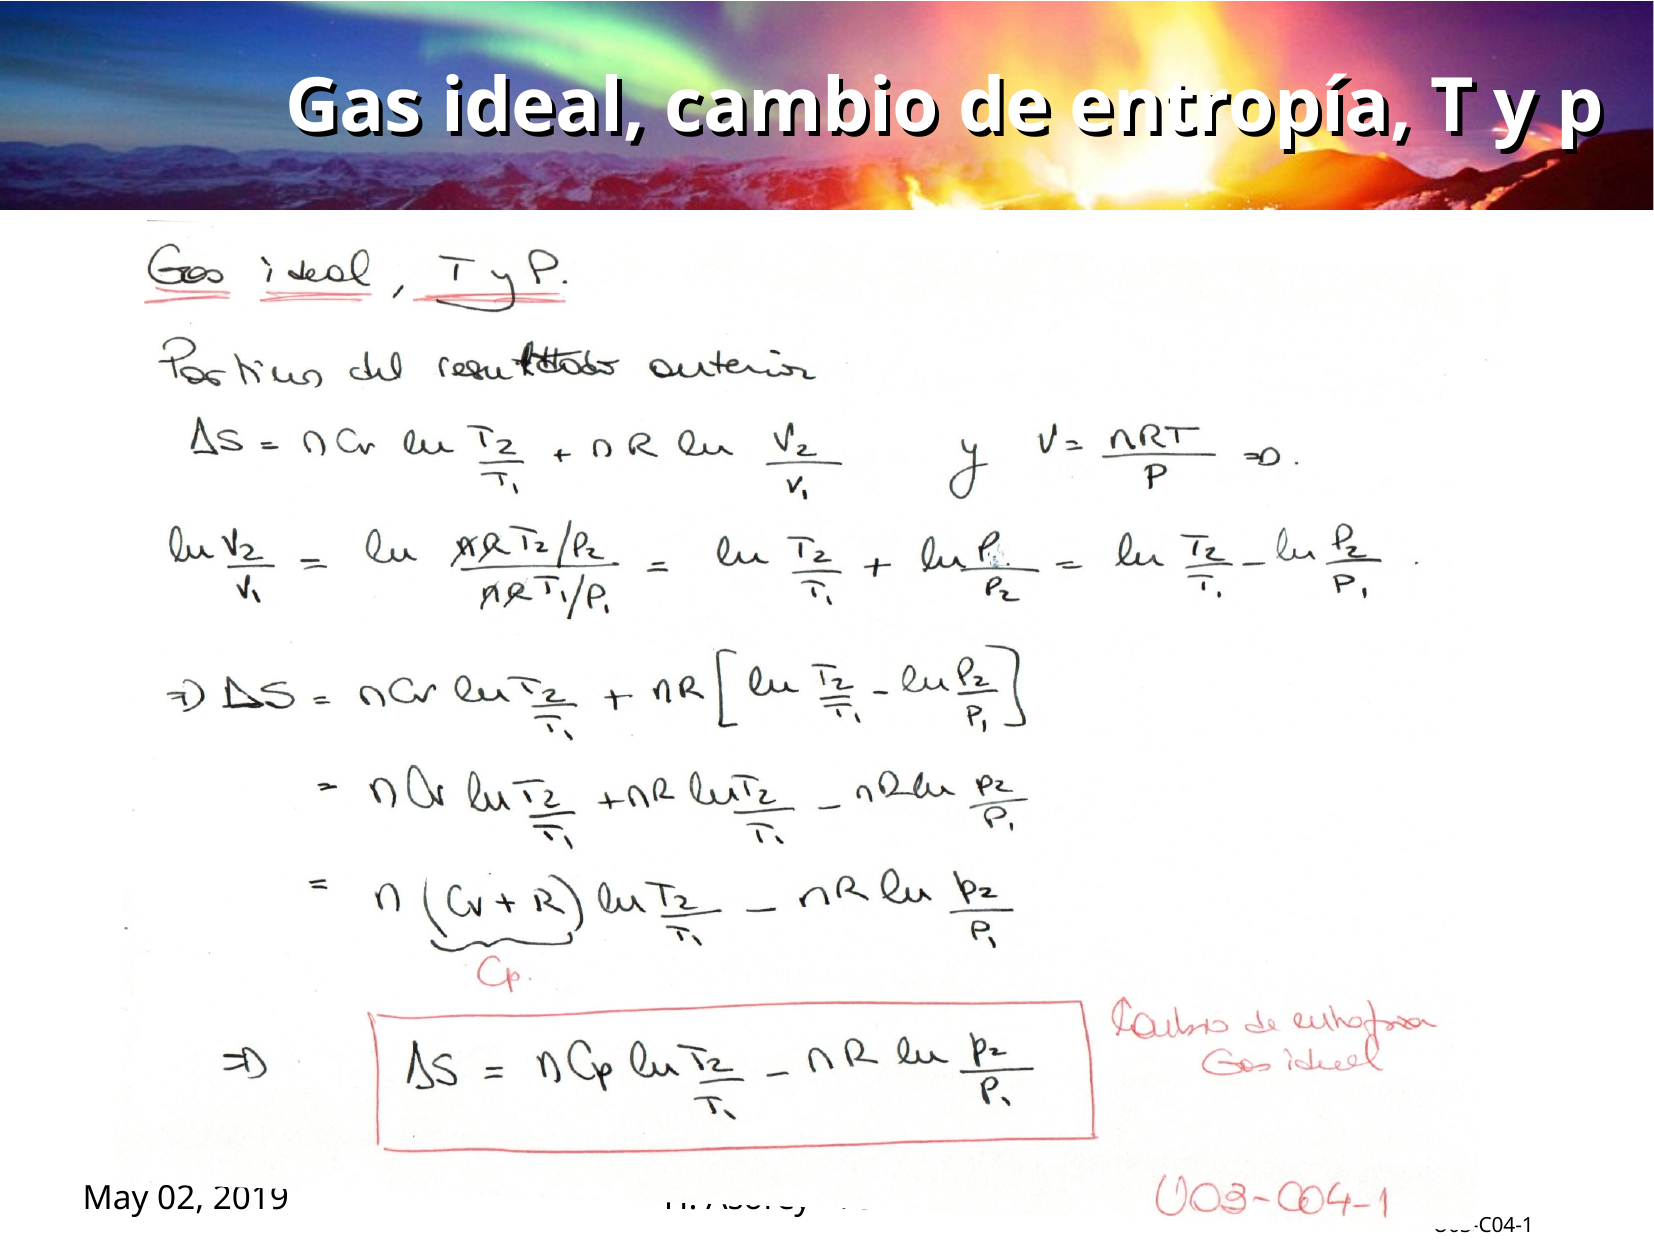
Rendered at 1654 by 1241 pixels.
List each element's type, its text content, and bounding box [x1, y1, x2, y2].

picture [0, 1, 1654, 210]
title Gas ideal, cambio de entropía, T y p [45, 15, 1606, 191]
picture [113, 220, 1509, 1231]
text_box U03-C04-1 [1268, 1145, 1621, 1238]
